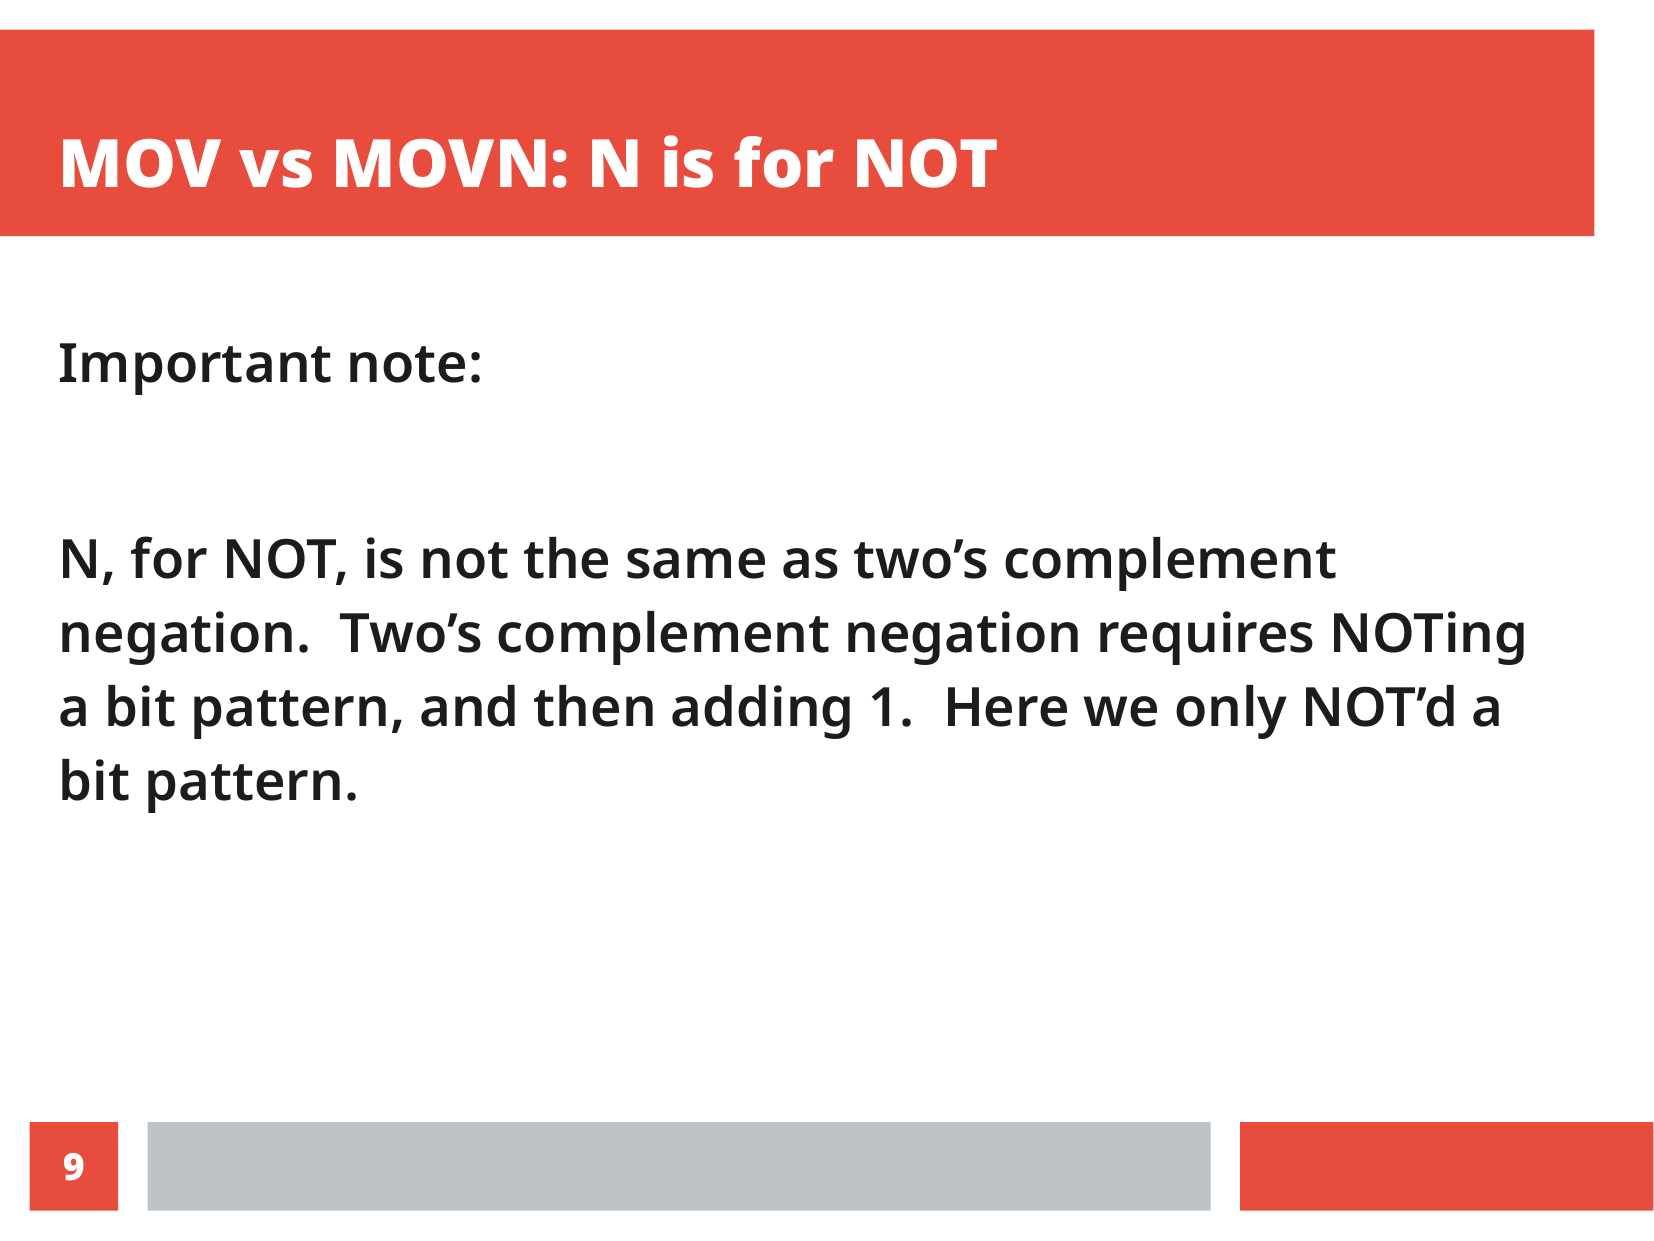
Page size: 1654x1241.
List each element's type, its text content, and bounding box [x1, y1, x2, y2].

list Important note: N, for NOT, is not the same as two’s complement negation. Two’s complement negation requires NOTing a bit pattern, and then adding 1. Here we only NOT’d a bit pattern. [59, 324, 1565, 1093]
title MOV vs MOVN: N is for NOT [59, 59, 1595, 207]
